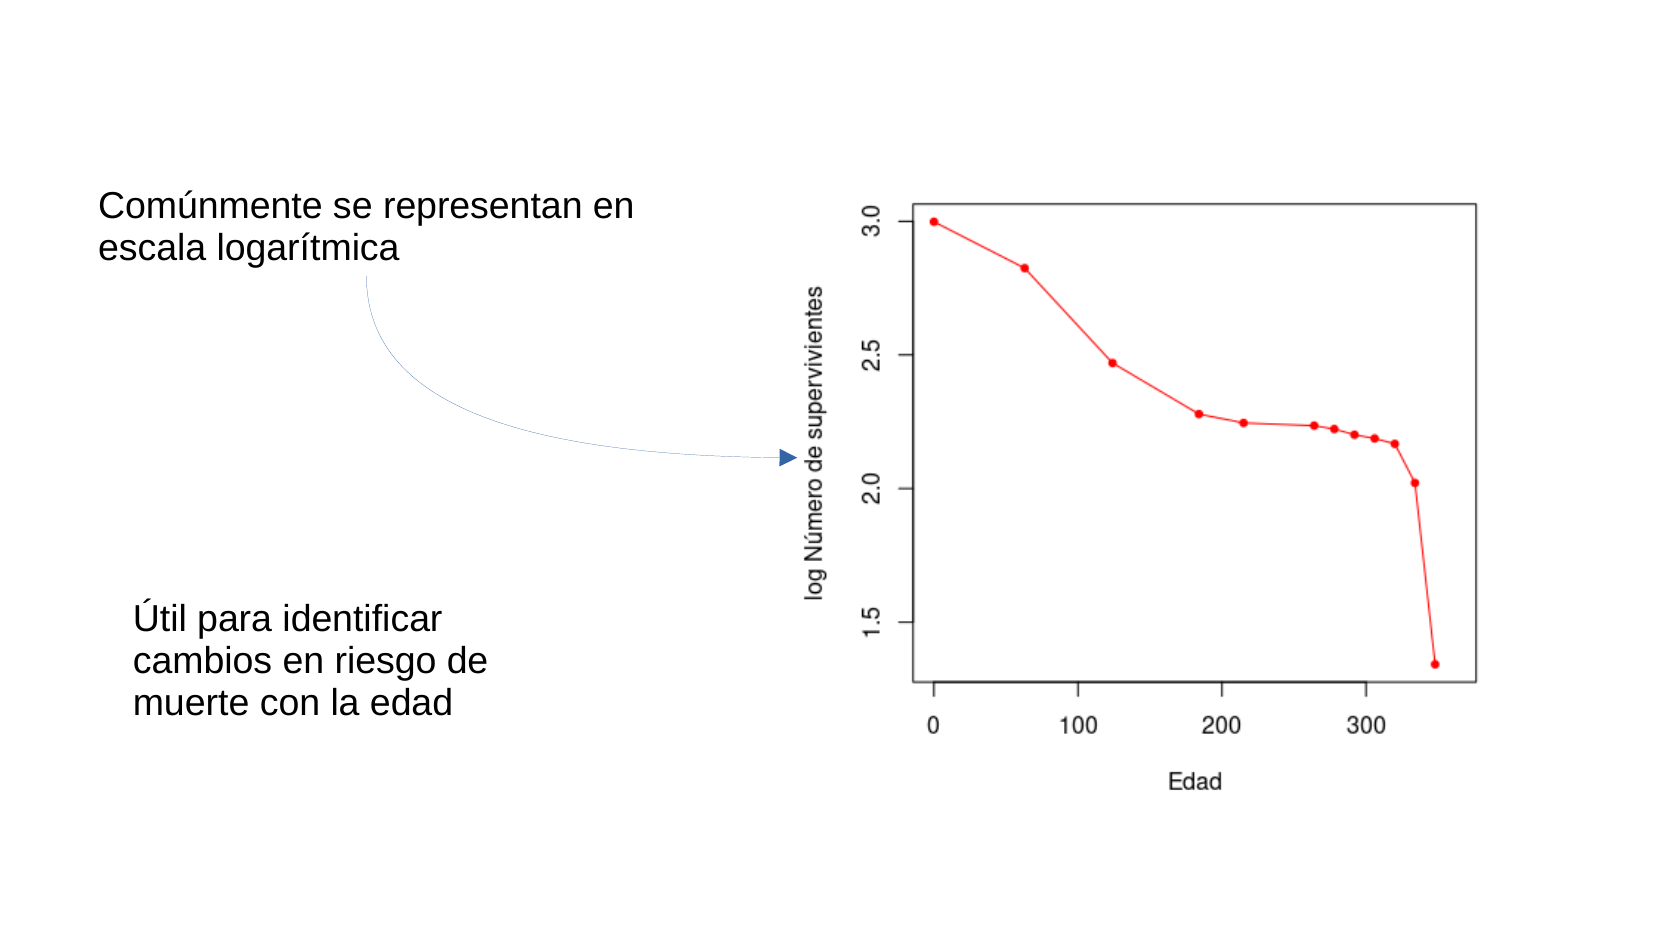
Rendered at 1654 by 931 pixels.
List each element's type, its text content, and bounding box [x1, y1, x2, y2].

text_box Útil para identificar cambios en riesgo de muerte con la edad [118, 590, 569, 732]
text_box Comúnmente se representan en escala logarítmica [83, 177, 650, 276]
picture [797, 88, 1536, 827]
